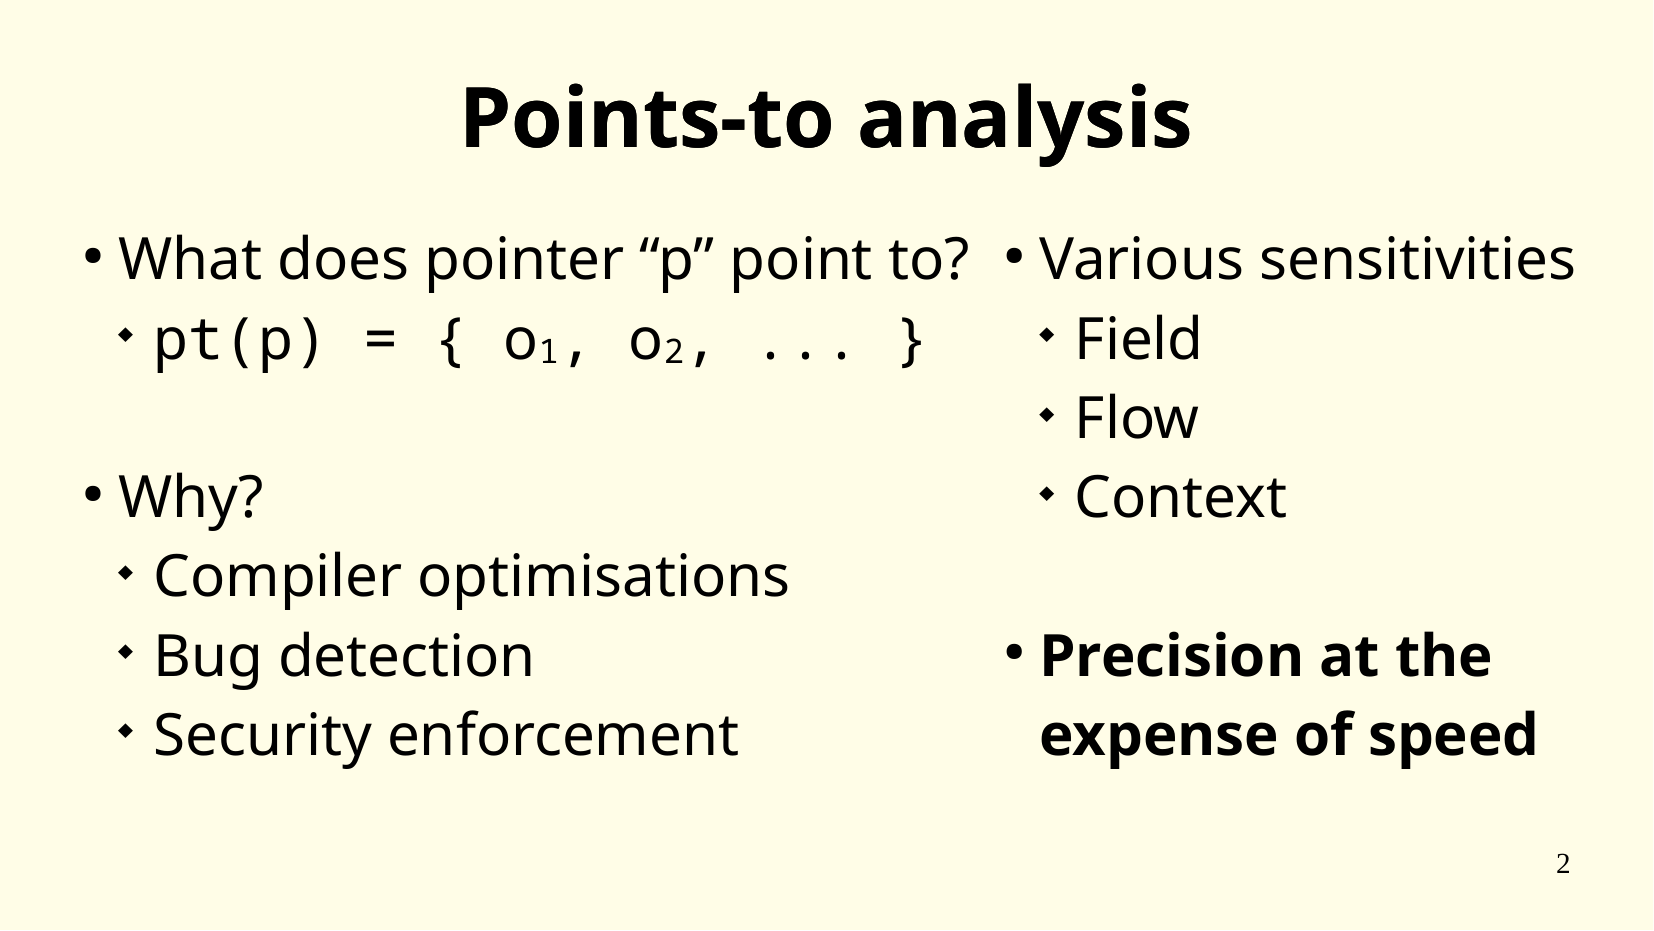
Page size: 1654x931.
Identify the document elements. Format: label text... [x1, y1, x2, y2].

text_box What does pointer “p” point to? pt(p) = { o1, o2, ... } Why? Compiler optimisations Bug detection Security enforcement [82, 217, 975, 824]
text_box Various sensitivities Field Flow Context Precision at the expense of speed [1003, 217, 1584, 811]
text_box Points-to analysis [82, 37, 1571, 193]
